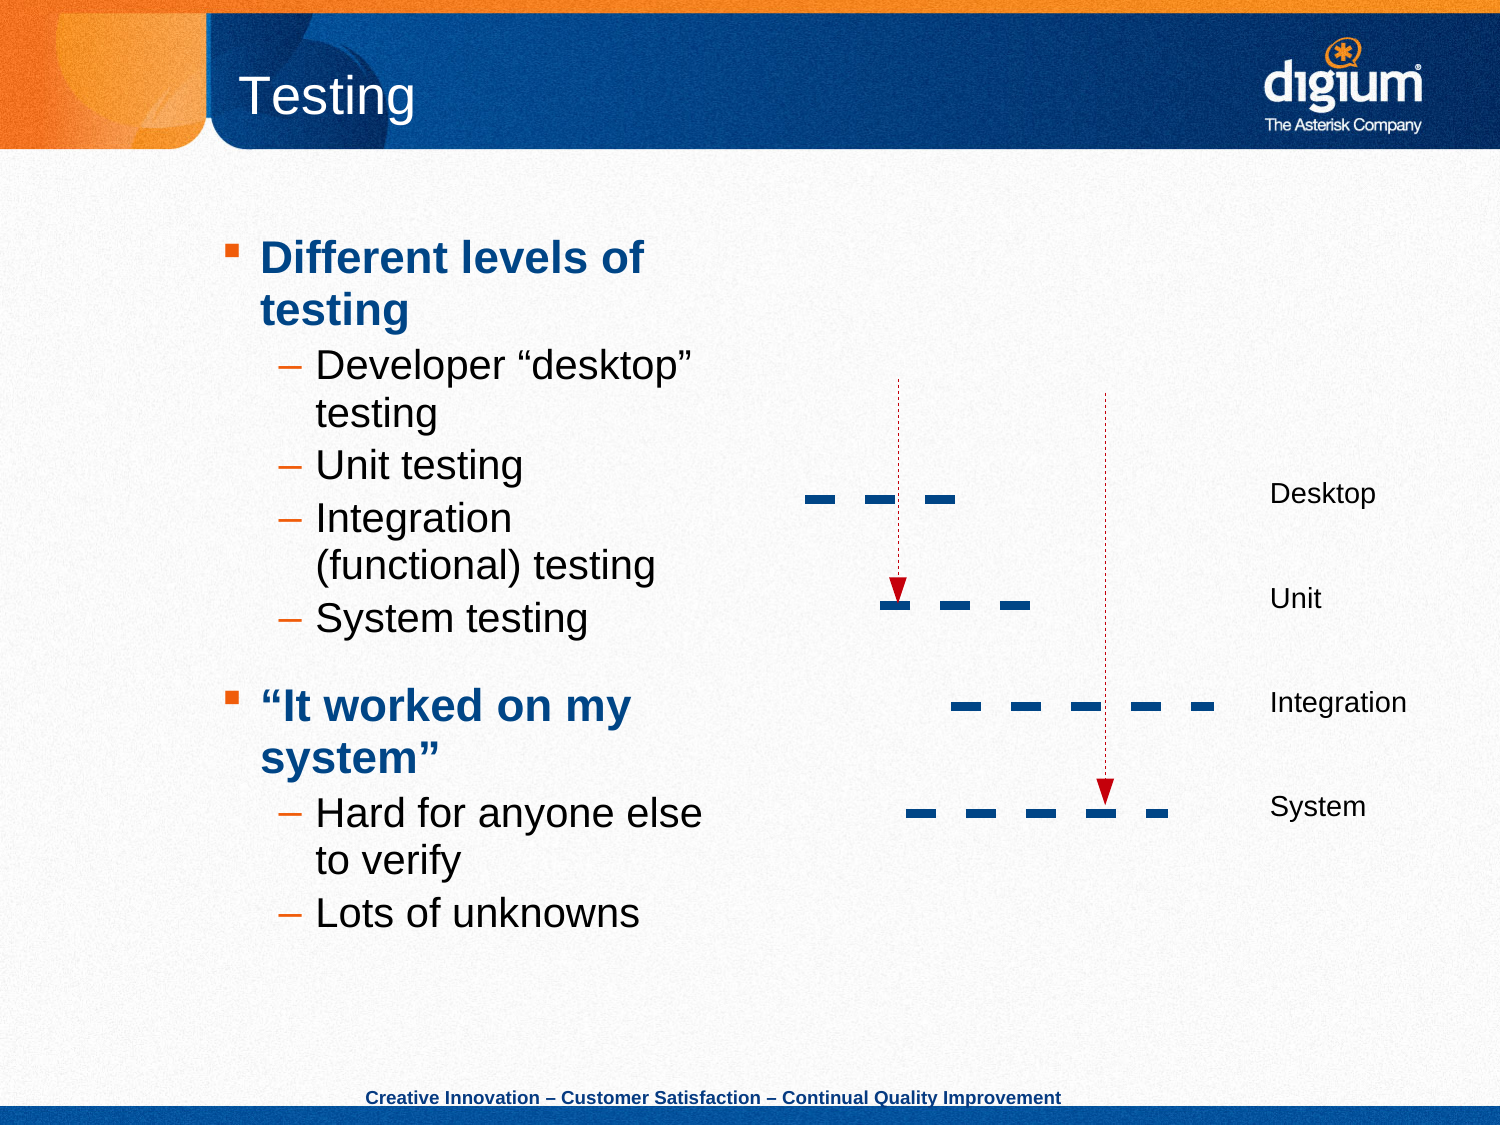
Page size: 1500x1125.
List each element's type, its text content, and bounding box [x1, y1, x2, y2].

title Testing [238, 27, 1243, 127]
text_box Desktop Unit Integration System [1255, 467, 1443, 833]
picture [0, 0, 1500, 1125]
list Different levels of testing Developer “desktop” testing Unit testing Integration (functional) testing System testing “It worked on my system” Hard for anyone else to verify Lots of unknowns [206, 224, 741, 967]
